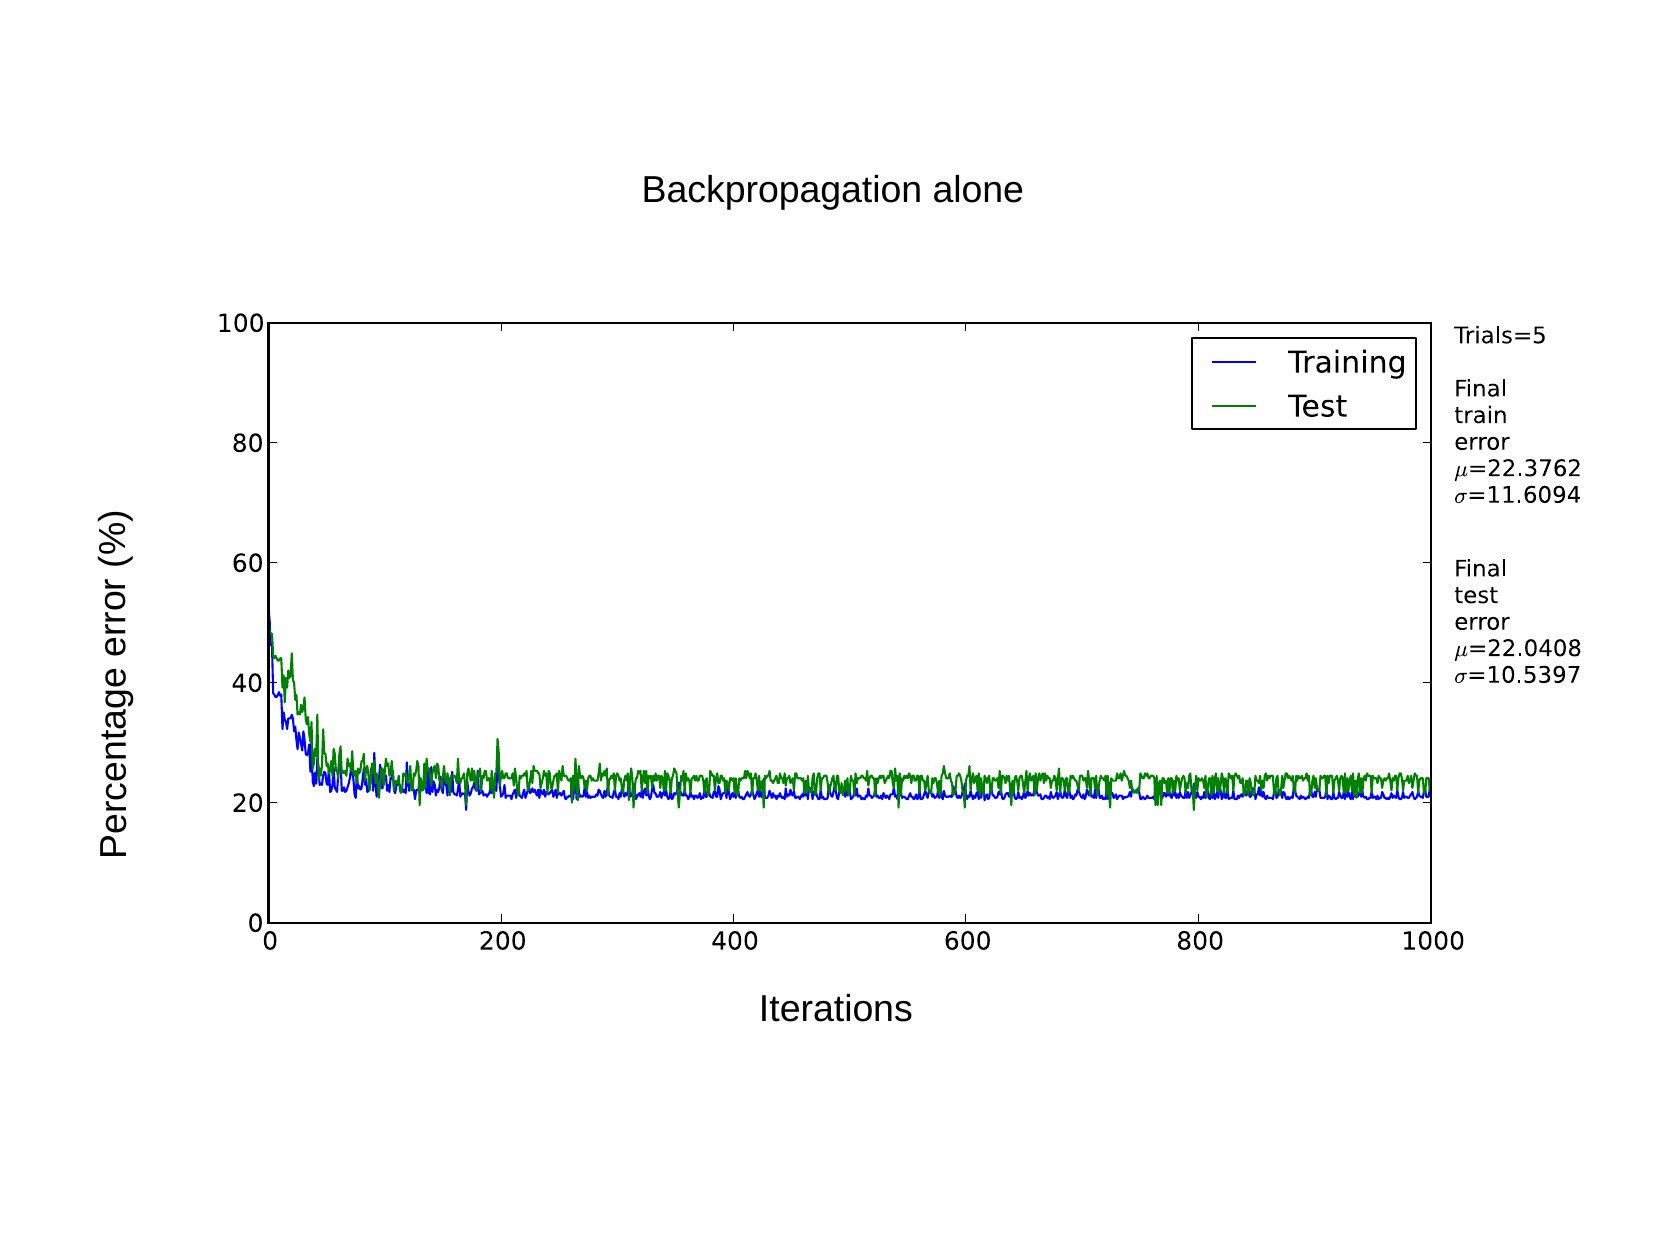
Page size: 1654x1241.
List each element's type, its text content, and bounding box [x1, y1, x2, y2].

text_box Percentage error (%) [82, 295, 142, 875]
picture [81, 247, 1581, 998]
text_box Backpropagation alone [0, 160, 1654, 218]
text_box Iterations [744, 980, 1323, 1038]
